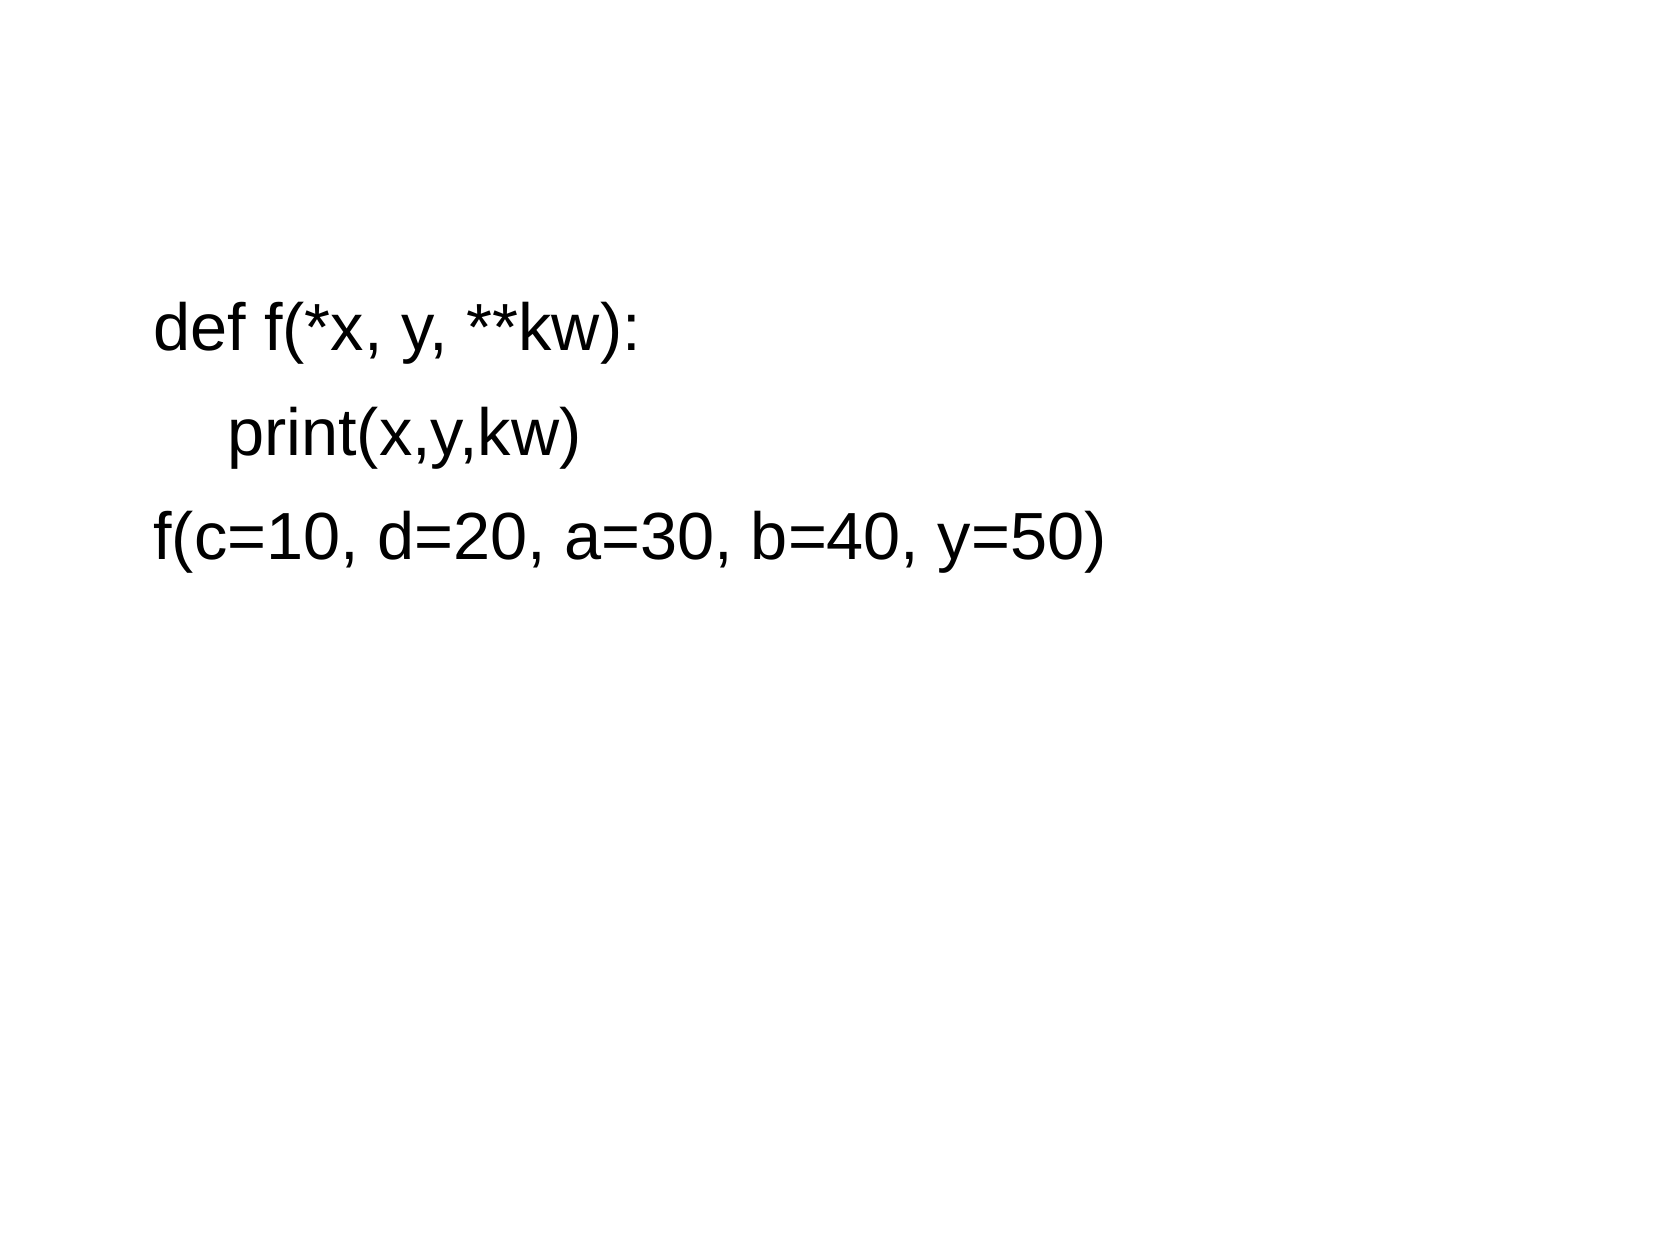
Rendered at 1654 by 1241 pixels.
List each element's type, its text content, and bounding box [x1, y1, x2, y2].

list def f(*x, y, **kw): print(x,y,kw) f(c=10, d=20, a=30, b=40, y=50) [82, 290, 1571, 1010]
